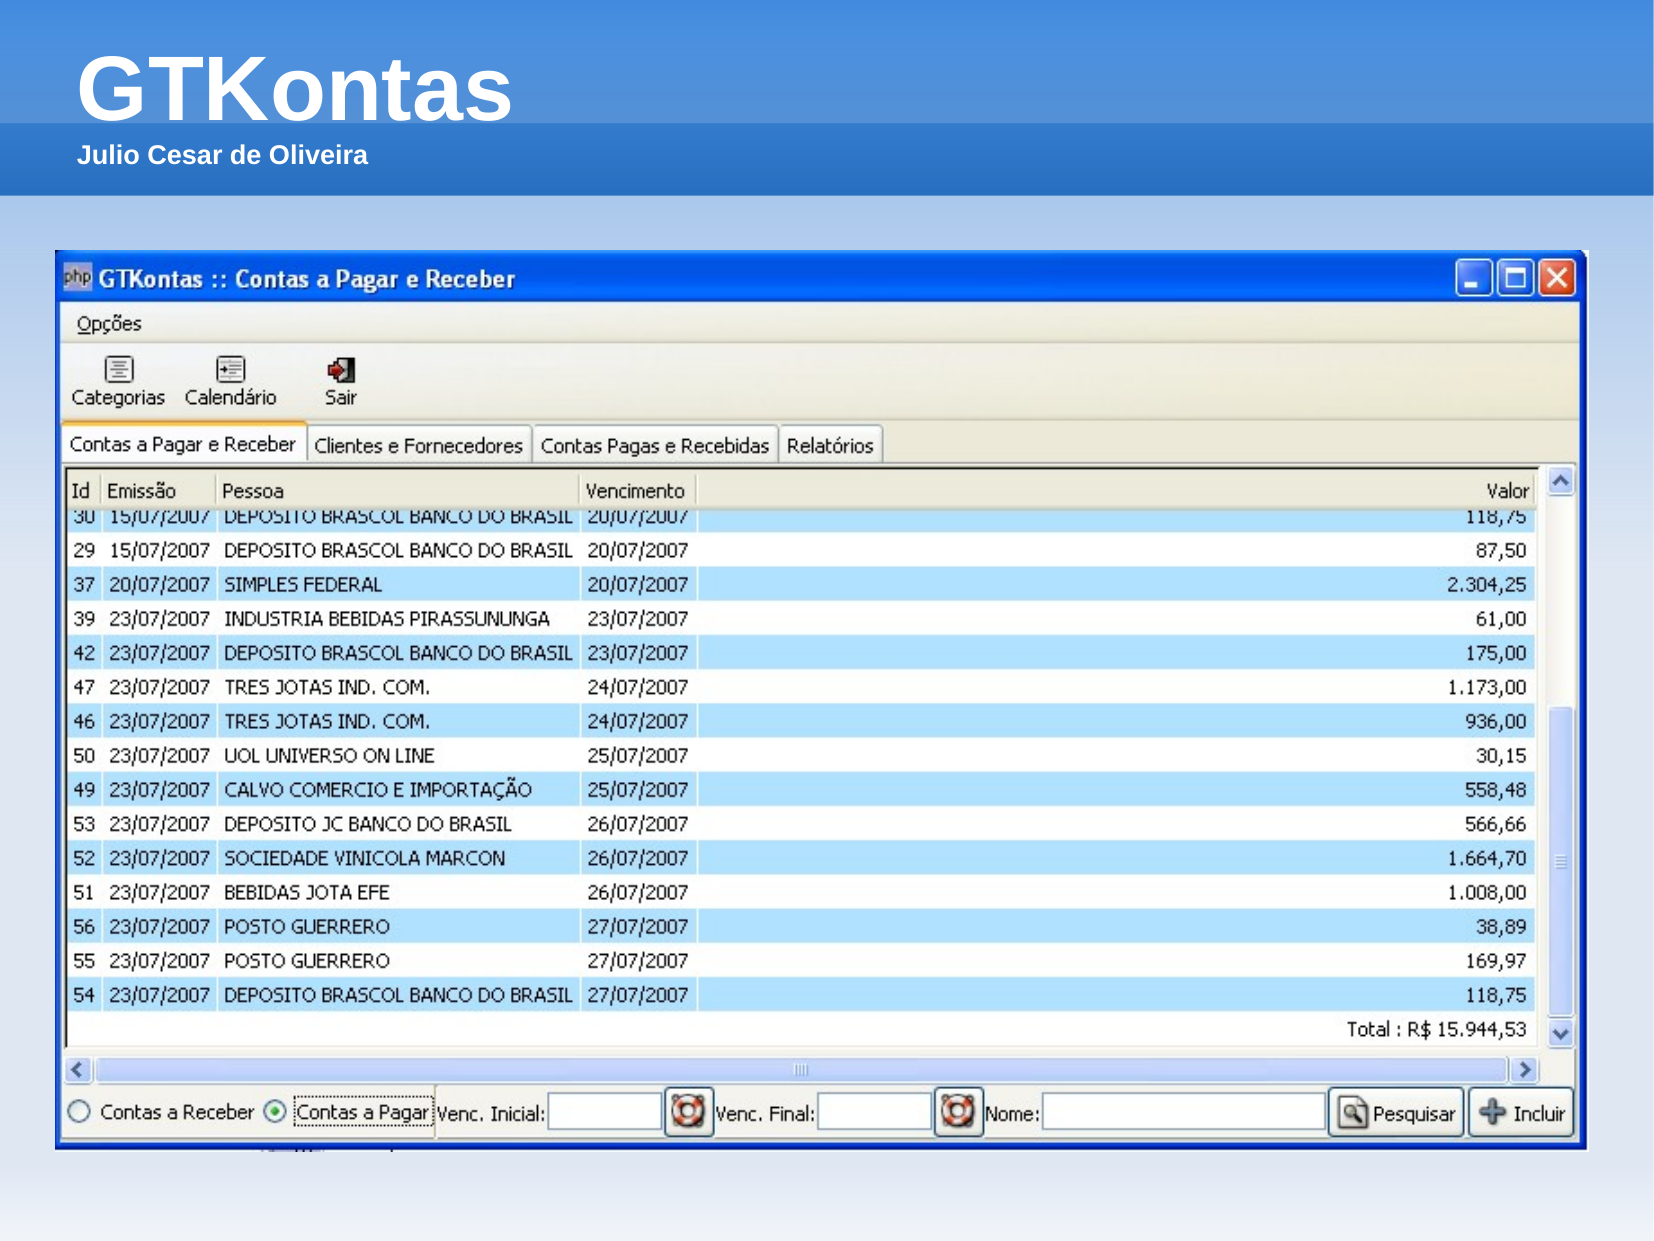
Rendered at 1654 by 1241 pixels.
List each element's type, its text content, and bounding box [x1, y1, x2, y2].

title GTKontas Julio Cesar de Oliveira [76, 0, 1565, 208]
picture [0, 0, 1654, 1241]
